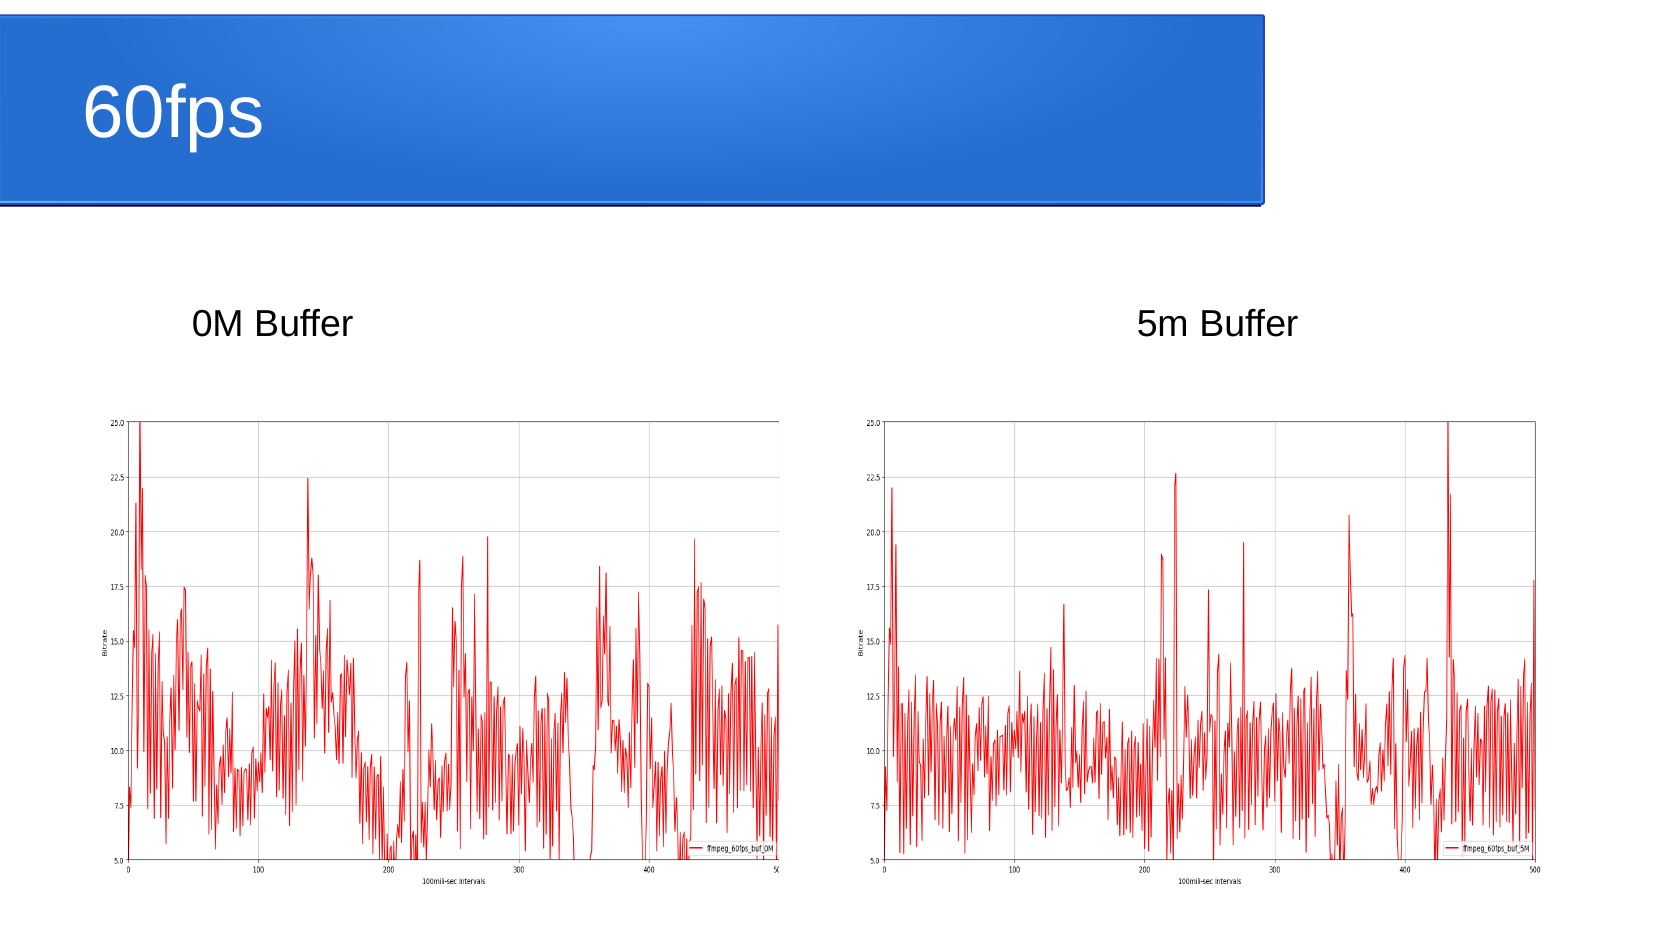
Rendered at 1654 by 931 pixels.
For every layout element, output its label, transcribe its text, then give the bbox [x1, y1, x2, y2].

title 60fps [82, 35, 1235, 189]
picture [23, 354, 1619, 922]
text_box 0M Buffer [177, 295, 369, 353]
text_box 5m Buffer [1122, 295, 1314, 353]
